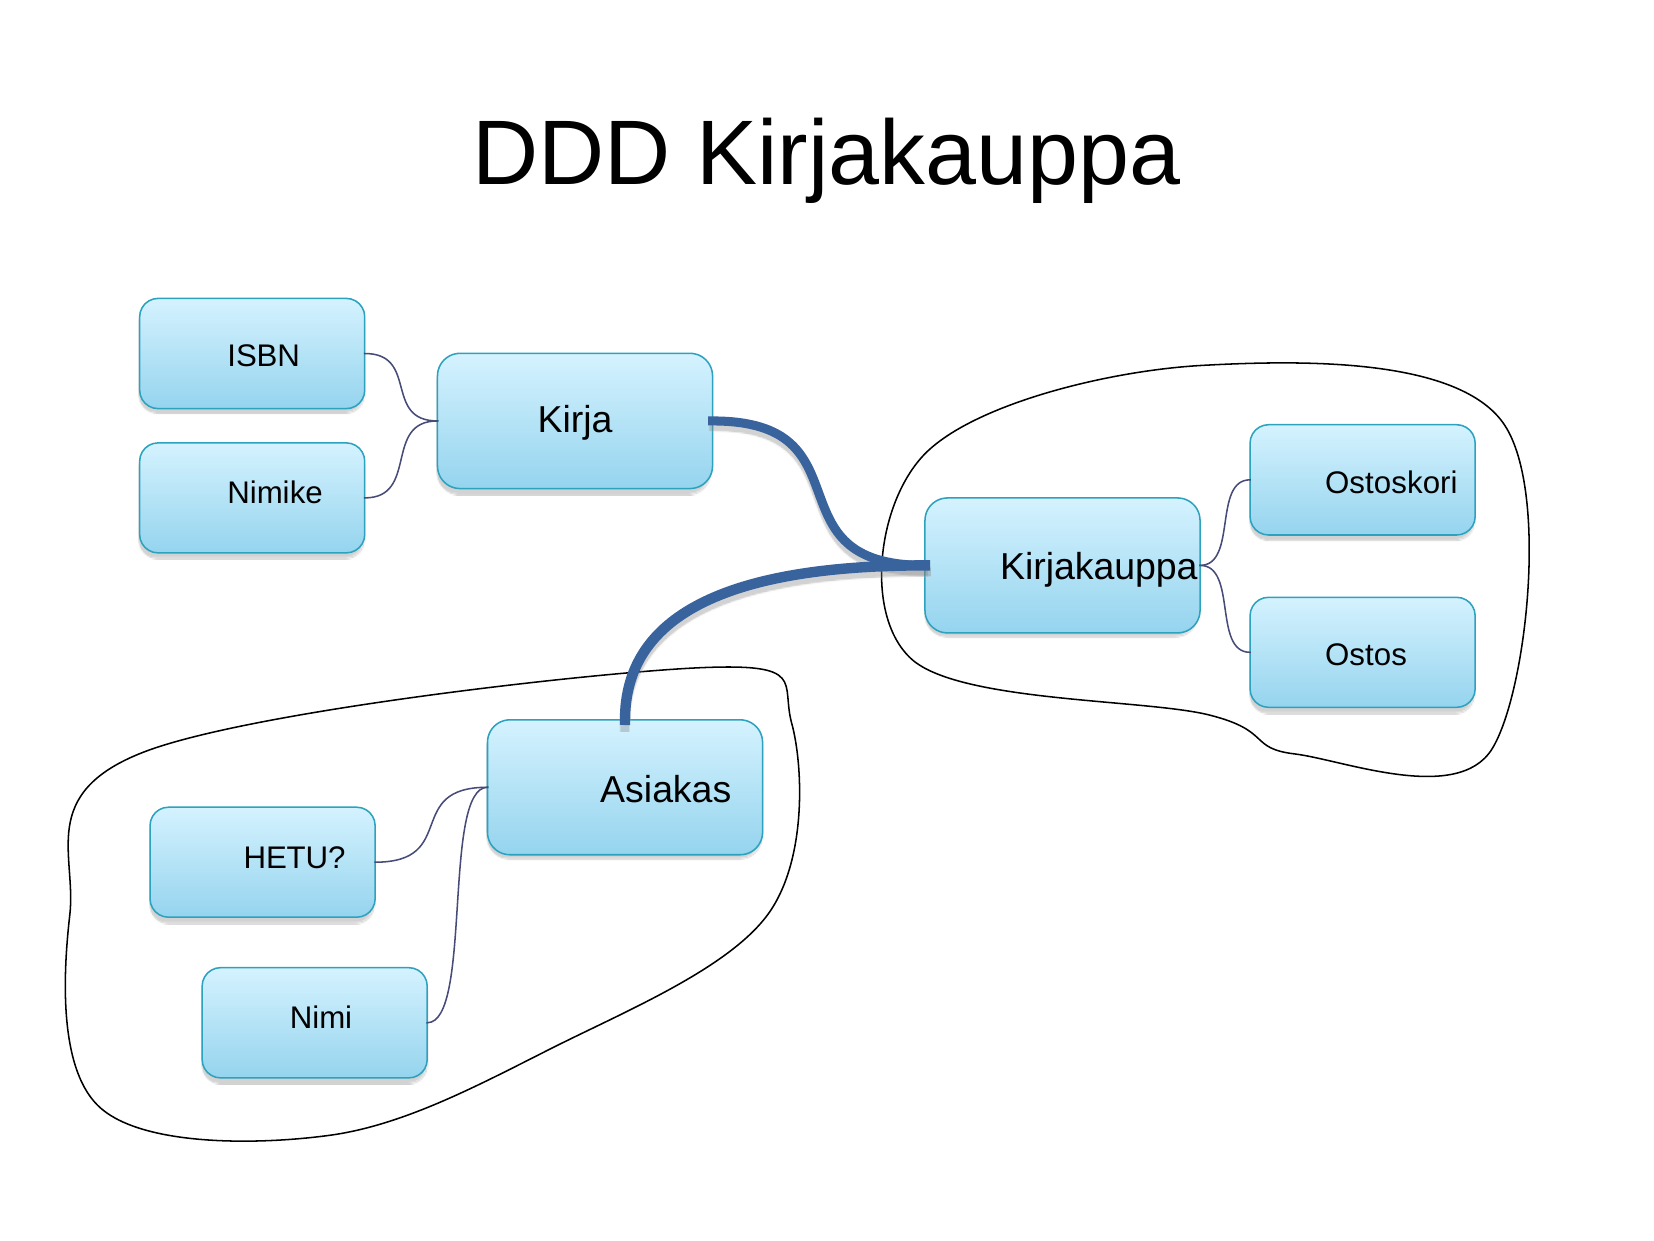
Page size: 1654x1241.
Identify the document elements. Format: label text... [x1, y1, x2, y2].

text_box [437, 353, 713, 489]
title DDD Kirjakauppa [82, 49, 1571, 257]
text_box HETU? [193, 829, 361, 883]
text_box Nimi [239, 989, 368, 1043]
text_box [139, 442, 365, 553]
text_box ISBN [177, 327, 316, 381]
text_box [139, 298, 365, 409]
text_box [924, 497, 1201, 633]
text_box Ostoskori [1275, 454, 1473, 508]
text_box [202, 967, 428, 1078]
text_box Kirja [487, 387, 628, 449]
text_box [1250, 597, 1476, 708]
text_box [150, 807, 376, 918]
text_box Ostos [1275, 626, 1423, 680]
text_box [487, 719, 763, 855]
text_box [1250, 424, 1476, 535]
text_box Kirjakauppa [950, 534, 1213, 596]
text_box Asiakas [550, 757, 747, 818]
text_box Nimike [177, 464, 338, 518]
